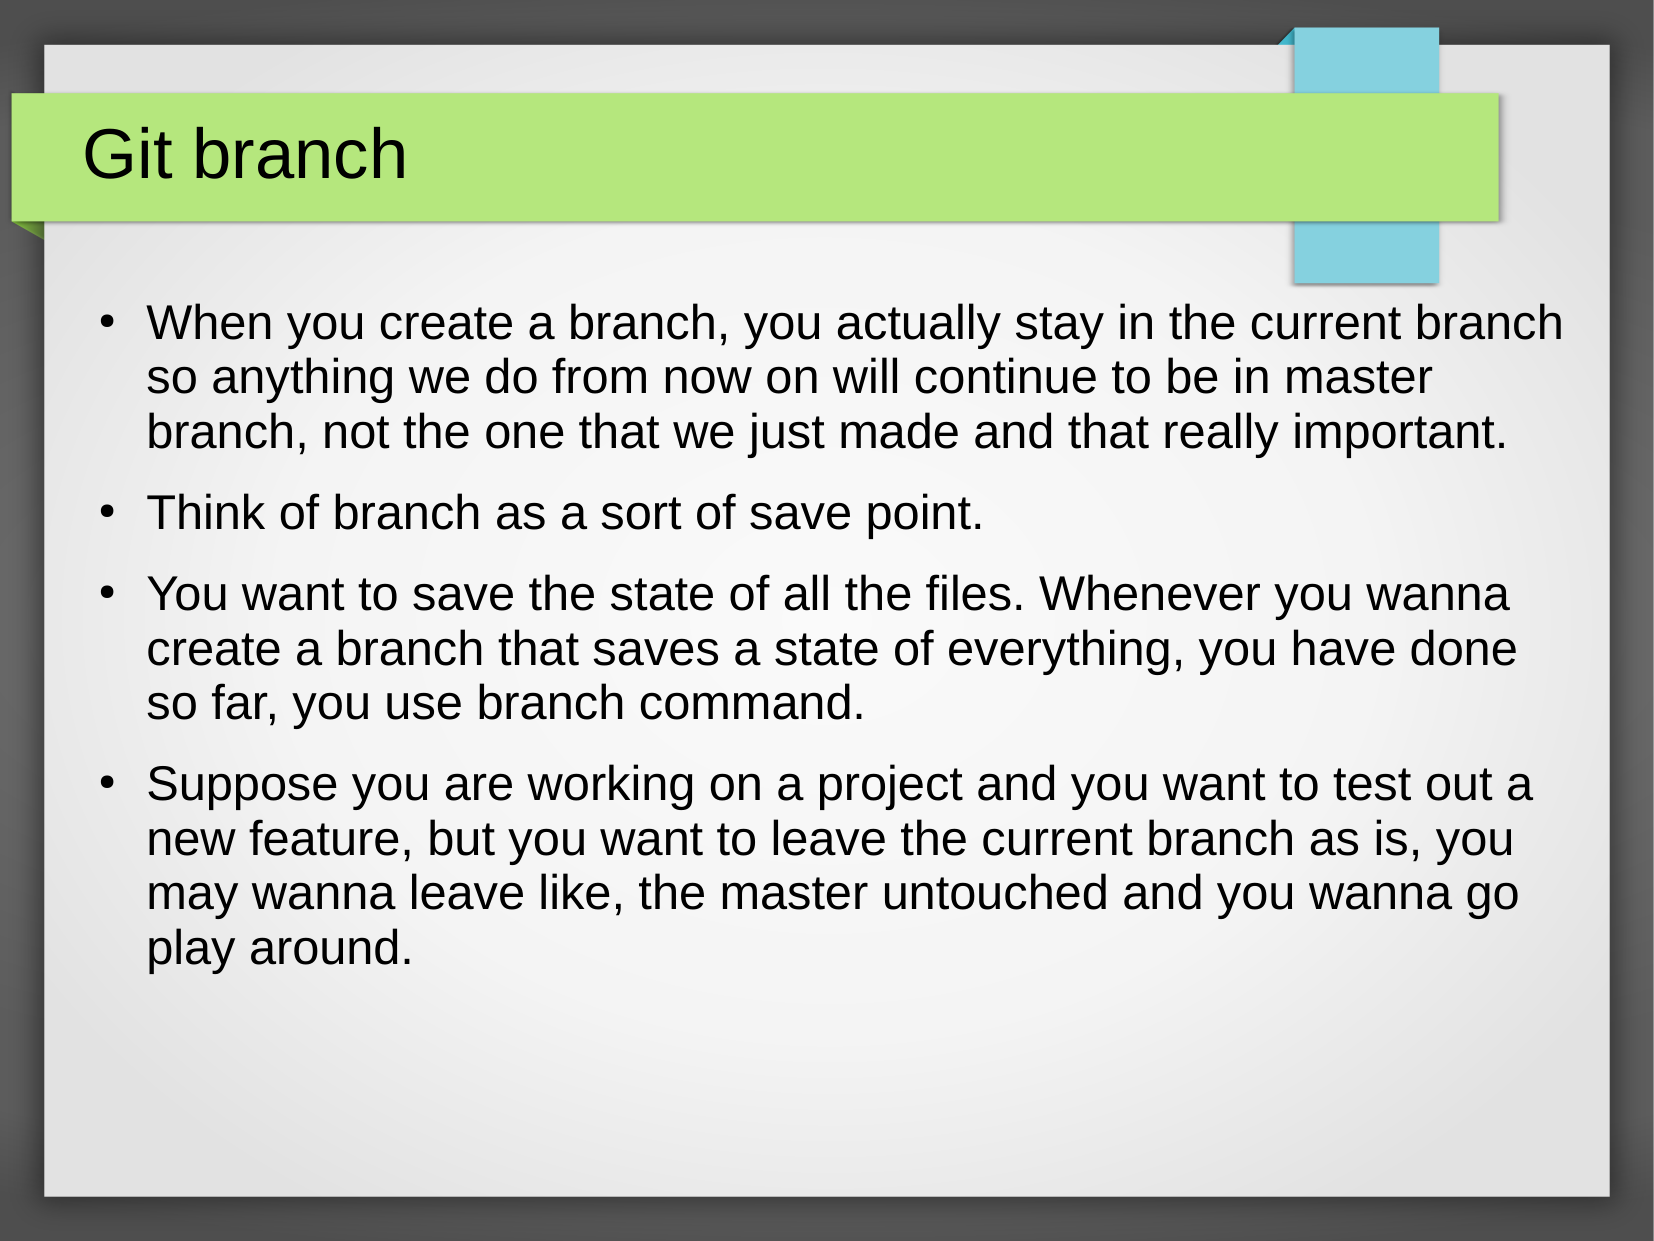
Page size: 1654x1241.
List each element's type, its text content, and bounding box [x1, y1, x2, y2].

title Git branch [82, 94, 1264, 213]
picture [0, 0, 1654, 1241]
list When you create a branch, you actually stay in the current branch so anything we do from now on will continue to be in master branch, not the one that we just made and that really important. Think of branch as a sort of save point. You want to save the state of all the files. Whenever you wanna create a branch that saves a state of everything, you have done so far, you use branch command. Suppose you are working on a project and you want to test out a new feature, but you want to leave the current branch as is, you may wanna leave like, the master untouched and you wanna go play around. [82, 295, 1571, 1015]
